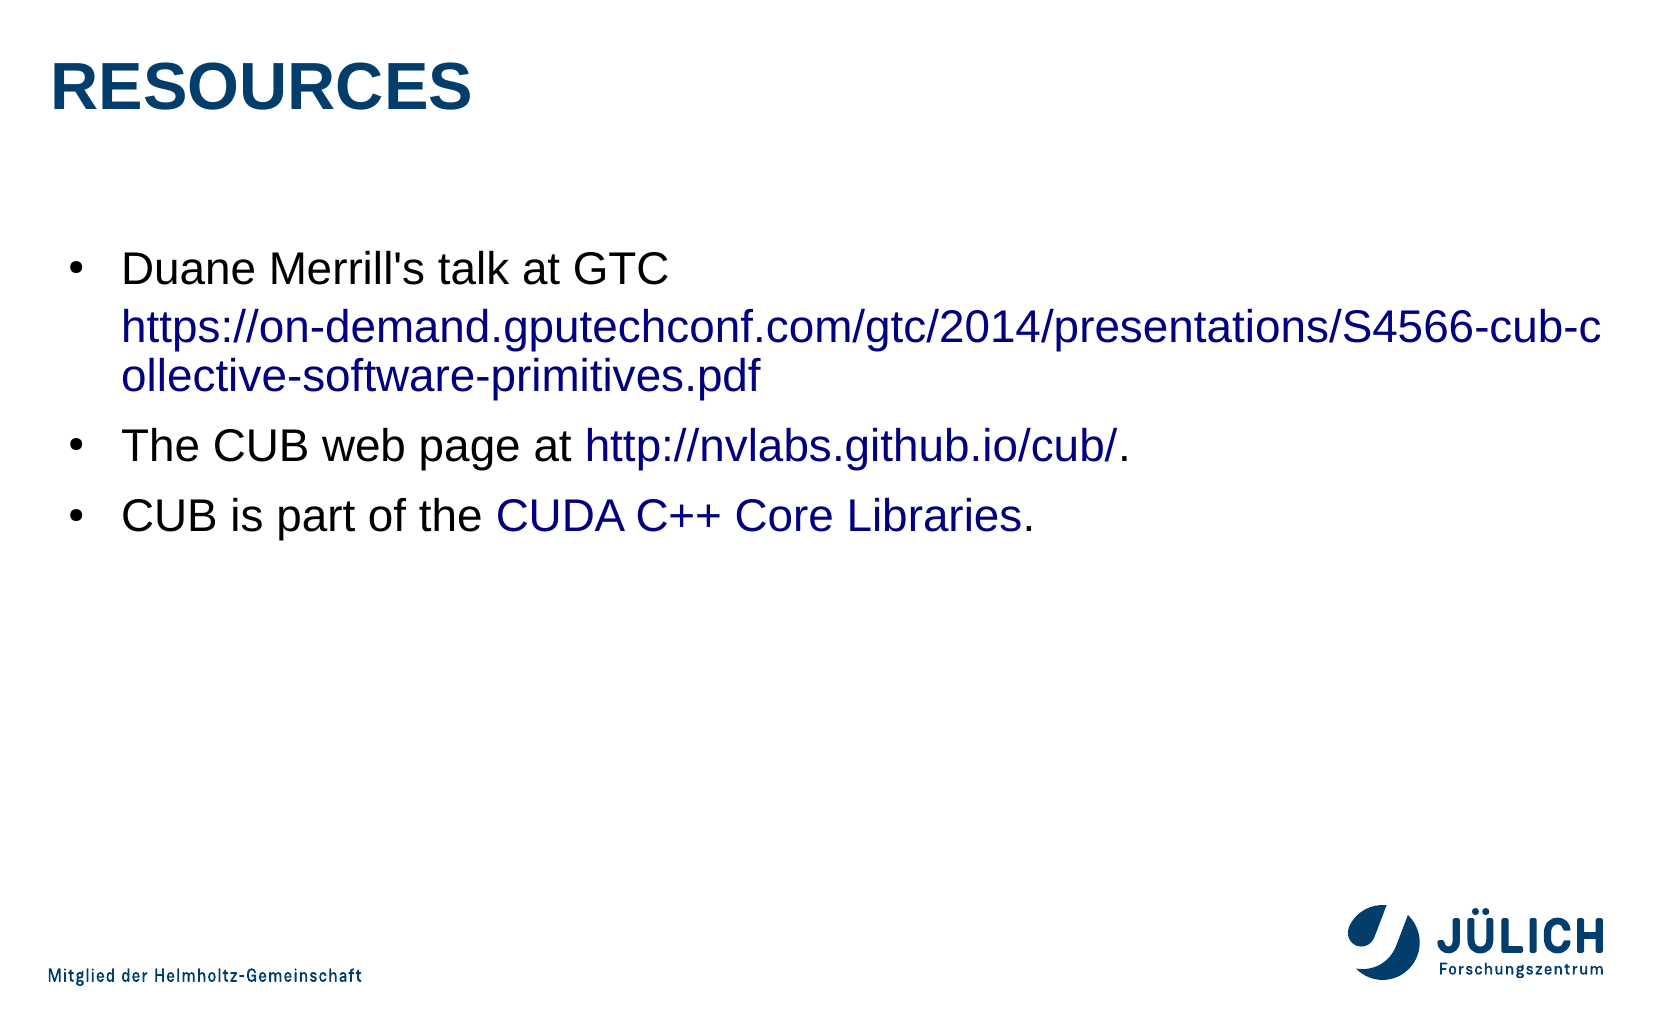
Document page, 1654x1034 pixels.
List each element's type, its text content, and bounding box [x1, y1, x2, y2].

list Duane Merrill's talk at GTC https://on-demand.gputechconf.com/gtc/2014/presentations/S4566-cub-collective-software-primitives.pdf The CUB web page at http://nvlabs.github.io/cub/. CUB is part of the CUDA C++ Core Libraries. [50, 235, 1604, 871]
title Resources [50, 48, 1604, 219]
